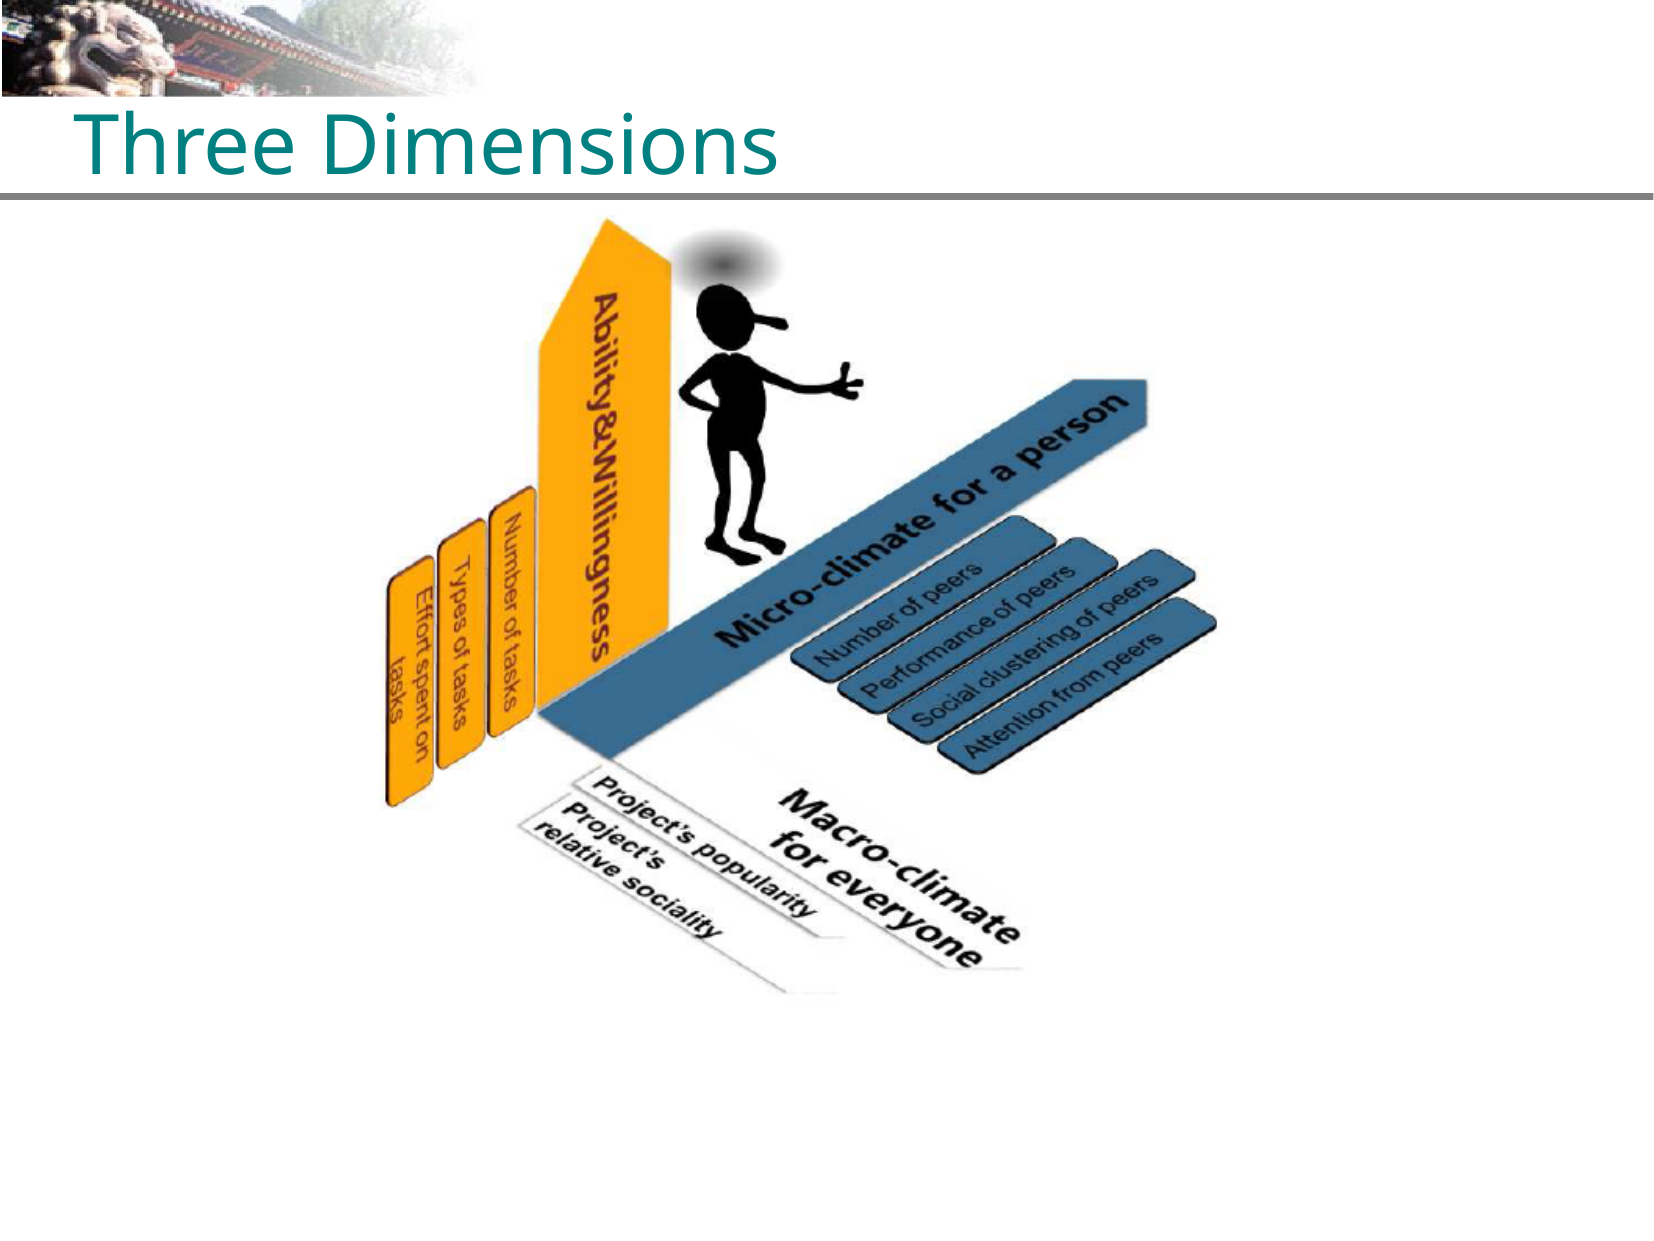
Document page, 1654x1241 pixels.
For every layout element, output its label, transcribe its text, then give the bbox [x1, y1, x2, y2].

picture [281, 215, 1389, 1035]
picture [0, 0, 524, 97]
title Three Dimensions [58, 82, 1583, 199]
